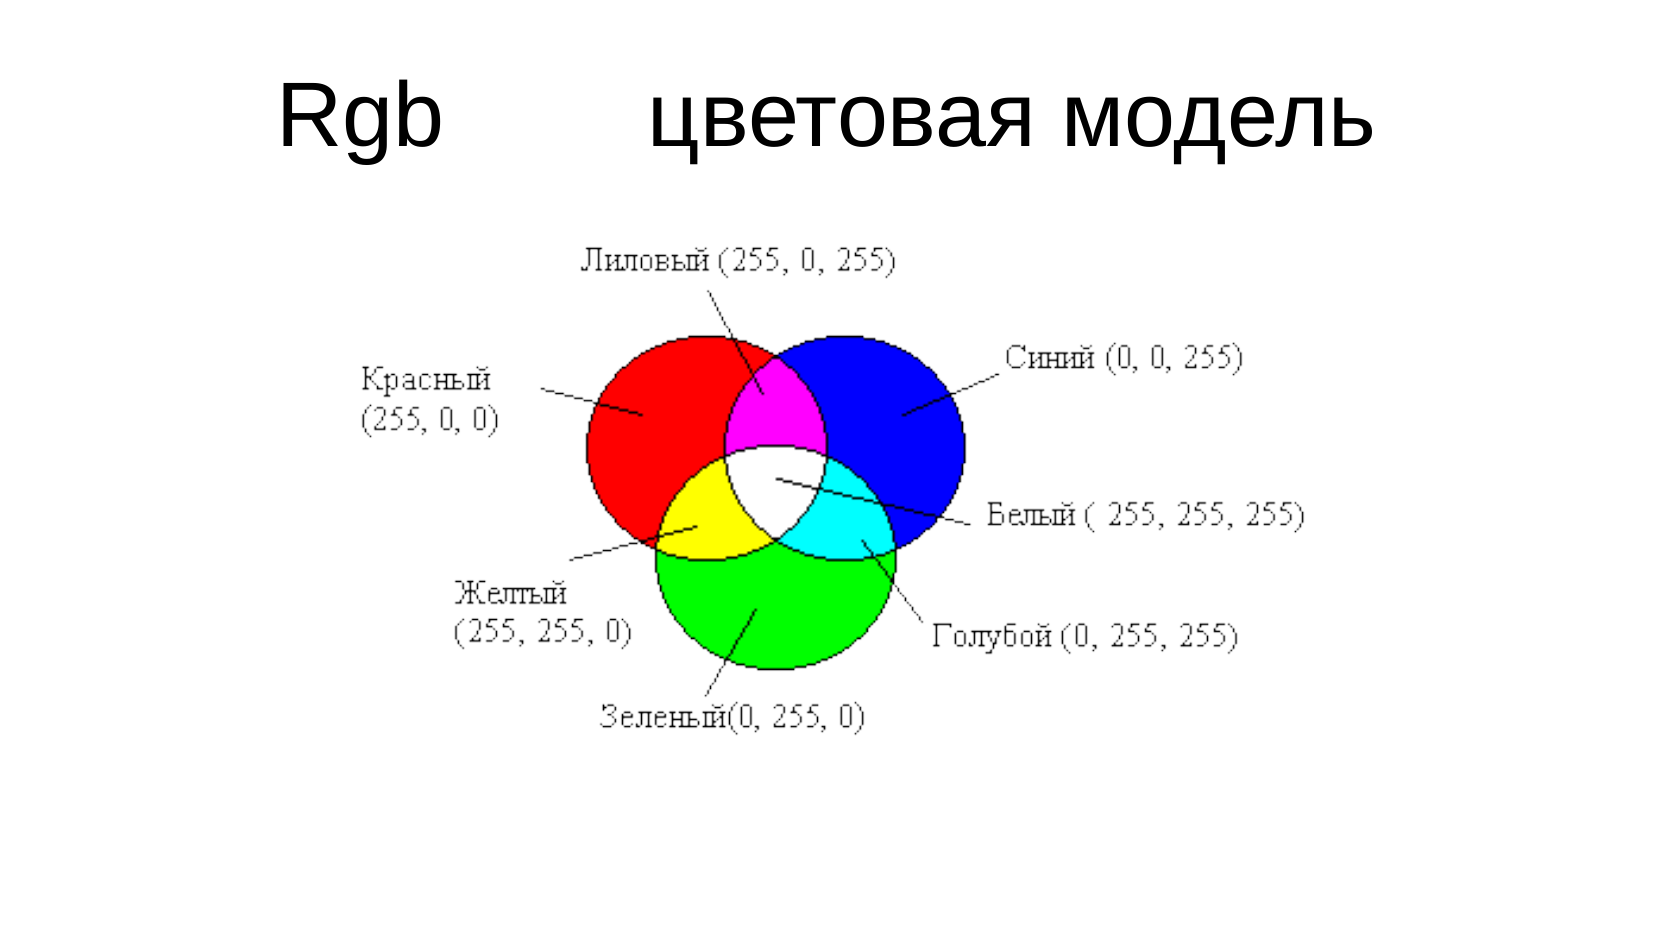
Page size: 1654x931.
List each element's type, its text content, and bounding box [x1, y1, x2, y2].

picture [339, 217, 1314, 758]
title Rgb цветовая модель [82, 37, 1571, 193]
